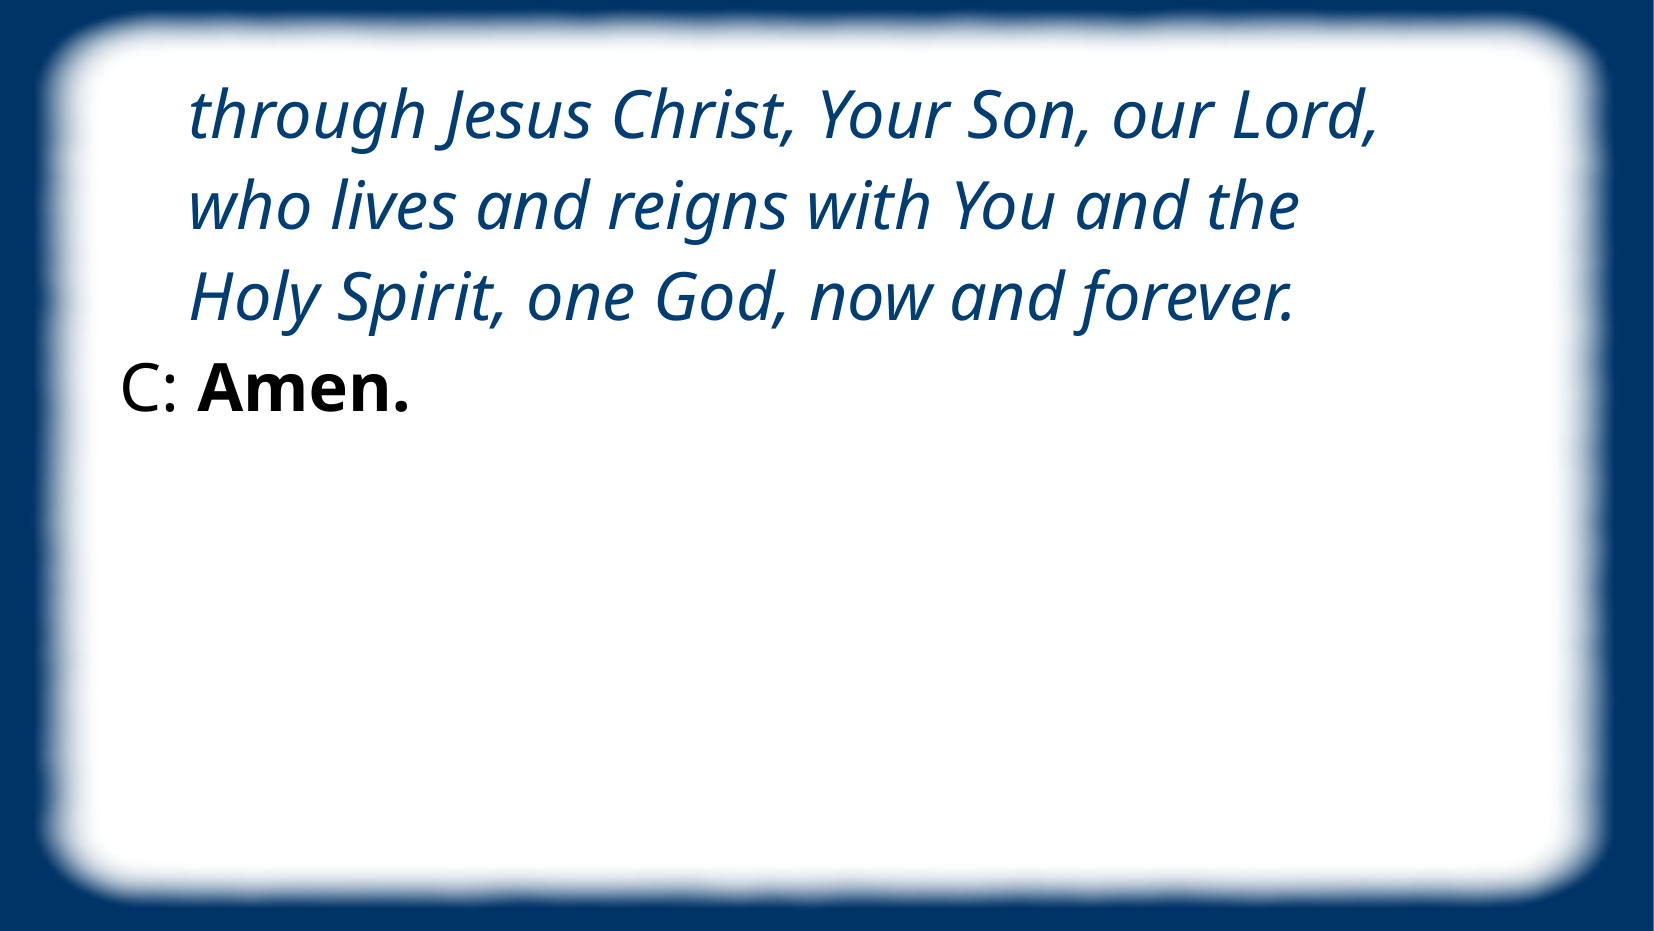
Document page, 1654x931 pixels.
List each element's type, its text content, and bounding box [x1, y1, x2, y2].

picture [0, 0, 1654, 931]
text_box through Jesus Christ, Your Son, our Lord, who lives and reigns with You and the Holy Spirit, one God, now and forever. C: Amen. [105, 60, 1501, 430]
